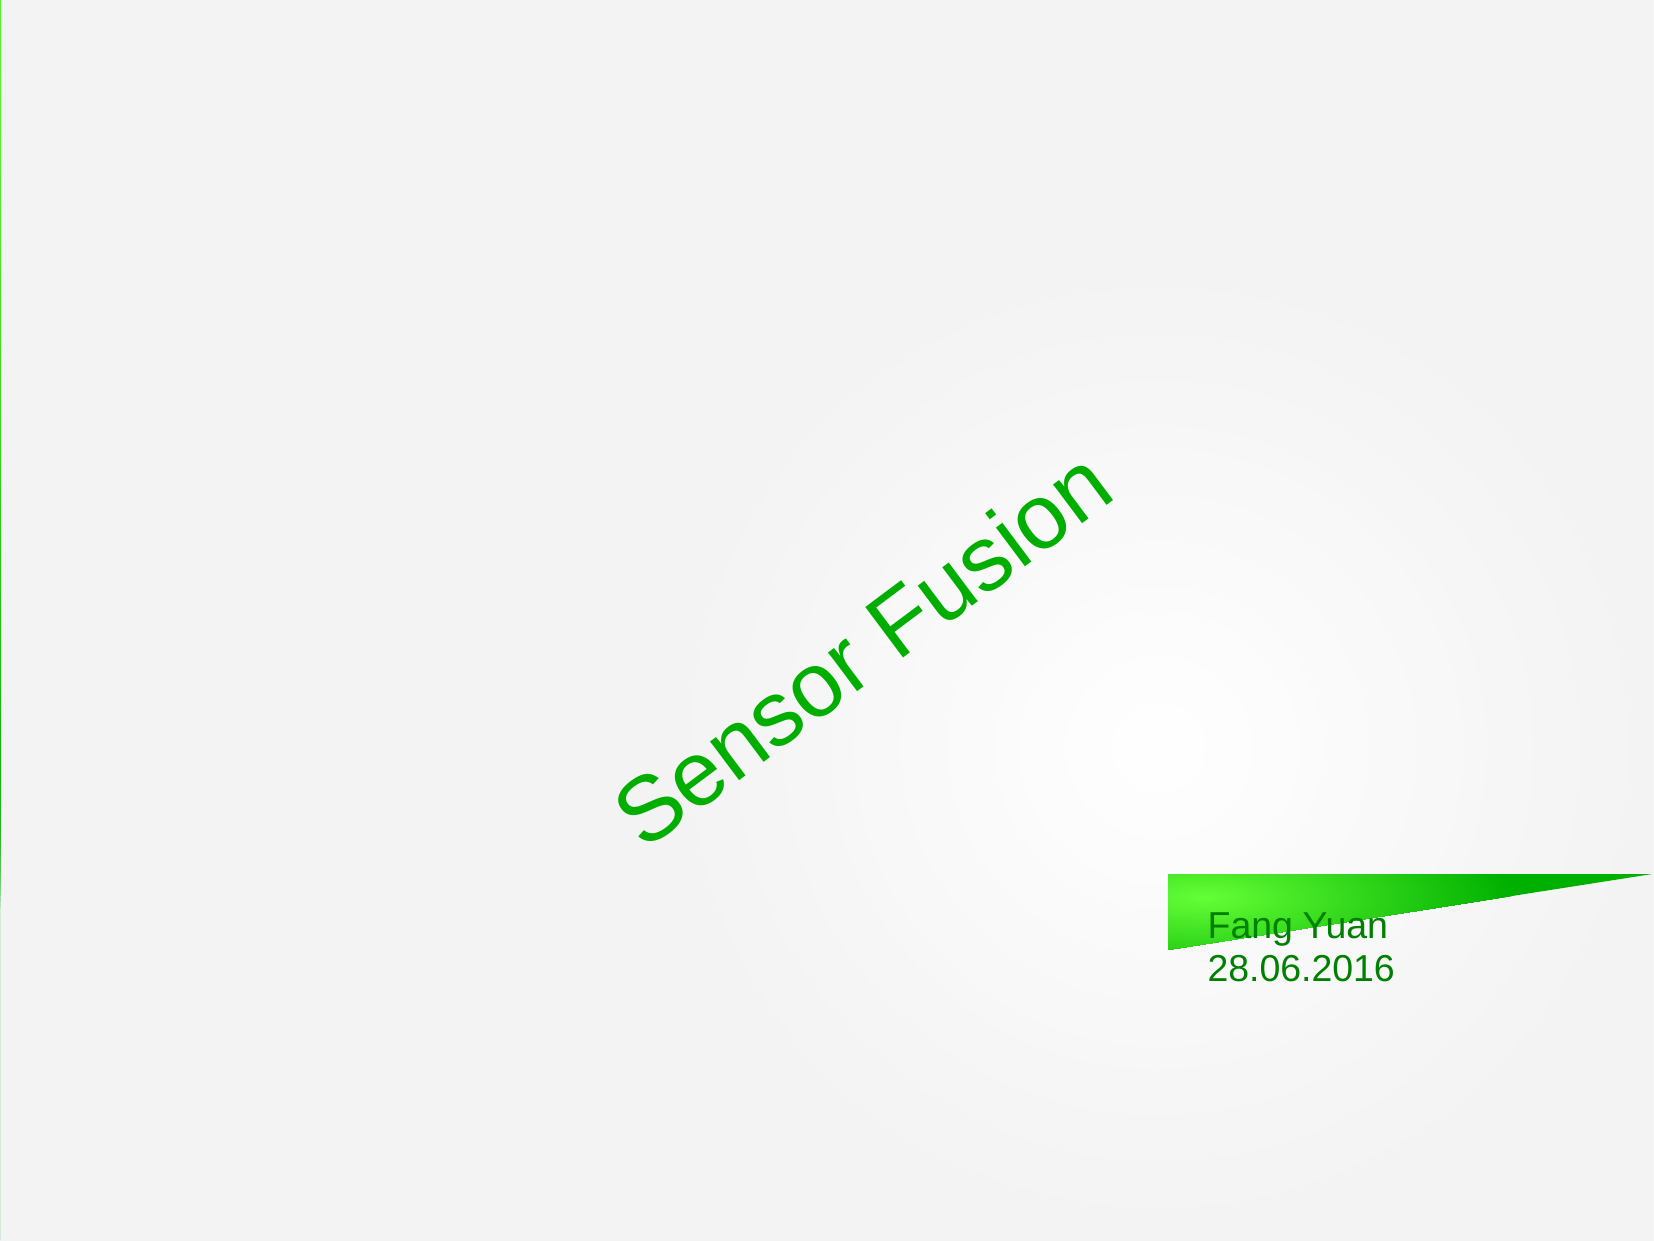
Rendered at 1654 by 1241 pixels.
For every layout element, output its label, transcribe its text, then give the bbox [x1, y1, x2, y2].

title Sensor Fusion [477, 334, 1247, 964]
text_box Fang Yuan 28.06.2016 [1192, 897, 1410, 997]
